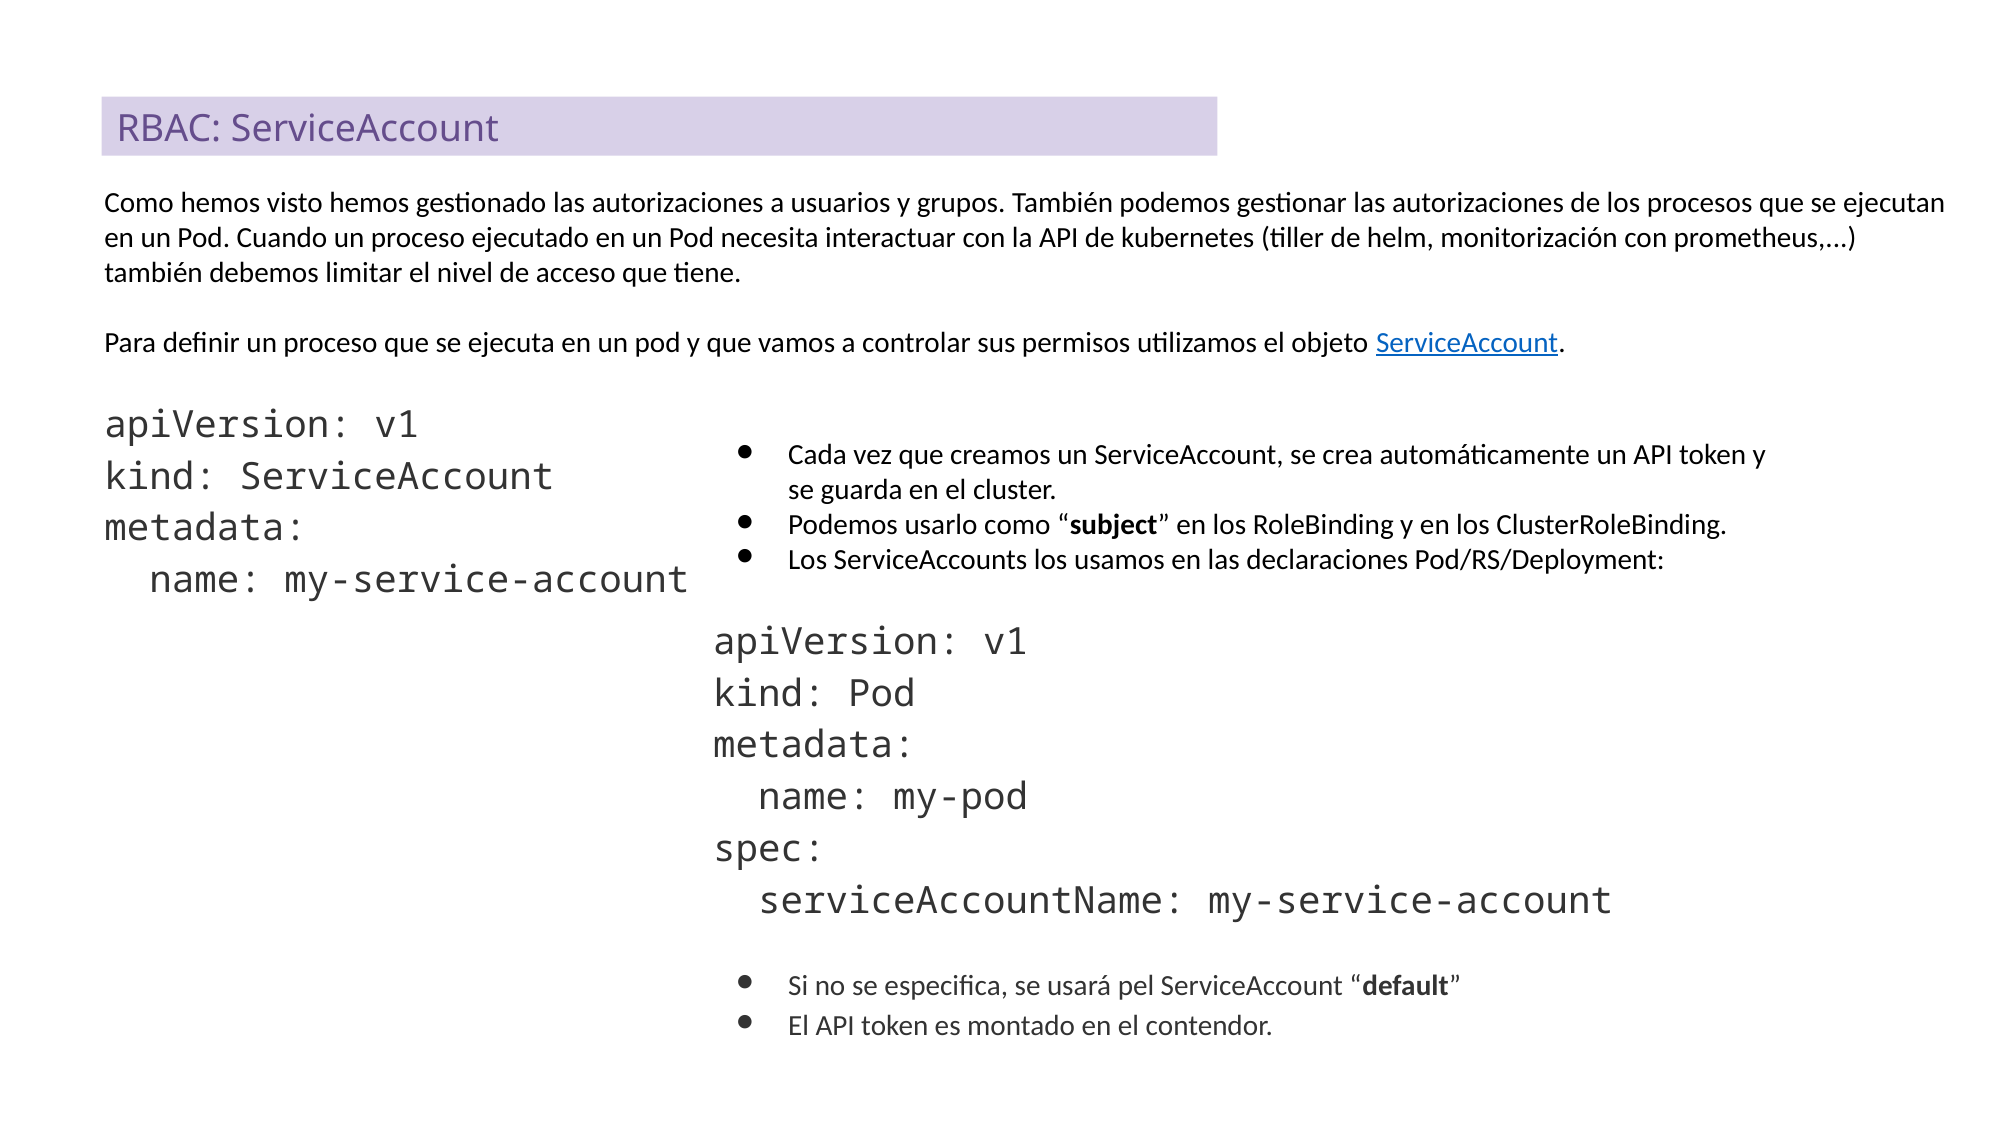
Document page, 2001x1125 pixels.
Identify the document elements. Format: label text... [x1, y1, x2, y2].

text_box Cada vez que creamos un ServiceAccount, se crea automáticamente un API token y se guarda en el cluster. Podemos usarlo como “subject” en los RoleBinding y en los ClusterRoleBinding. Los ServiceAccounts los usamos en las declaraciones Pod/RS/Deployment: apiVersion: v1 kind: Pod metadata: name: my-pod spec: serviceAccountName: my-service-account Si no se especifica, se usará pel ServiceAccount “default” El API token es montado en el contendor. [698, 420, 1799, 995]
text_box Como hemos visto hemos gestionado las autorizaciones a usuarios y grupos. También podemos gestionar las autorizaciones de los procesos que se ejecutan en un Pod. Cuando un proceso ejecutado en un Pod necesita interactuar con la API de kubernetes (tiller de helm, monitorización con prometheus,...) también debemos limitar el nivel de acceso que tiene. Para definir un proceso que se ejecuta en un pod y que vamos a controlar sus permisos utilizamos el objeto ServiceAccount. apiVersion: v1 kind: ServiceAccount metadata: name: my-service-account [89, 175, 1977, 261]
text_box RBAC: ServiceAccount [101, 96, 1218, 156]
